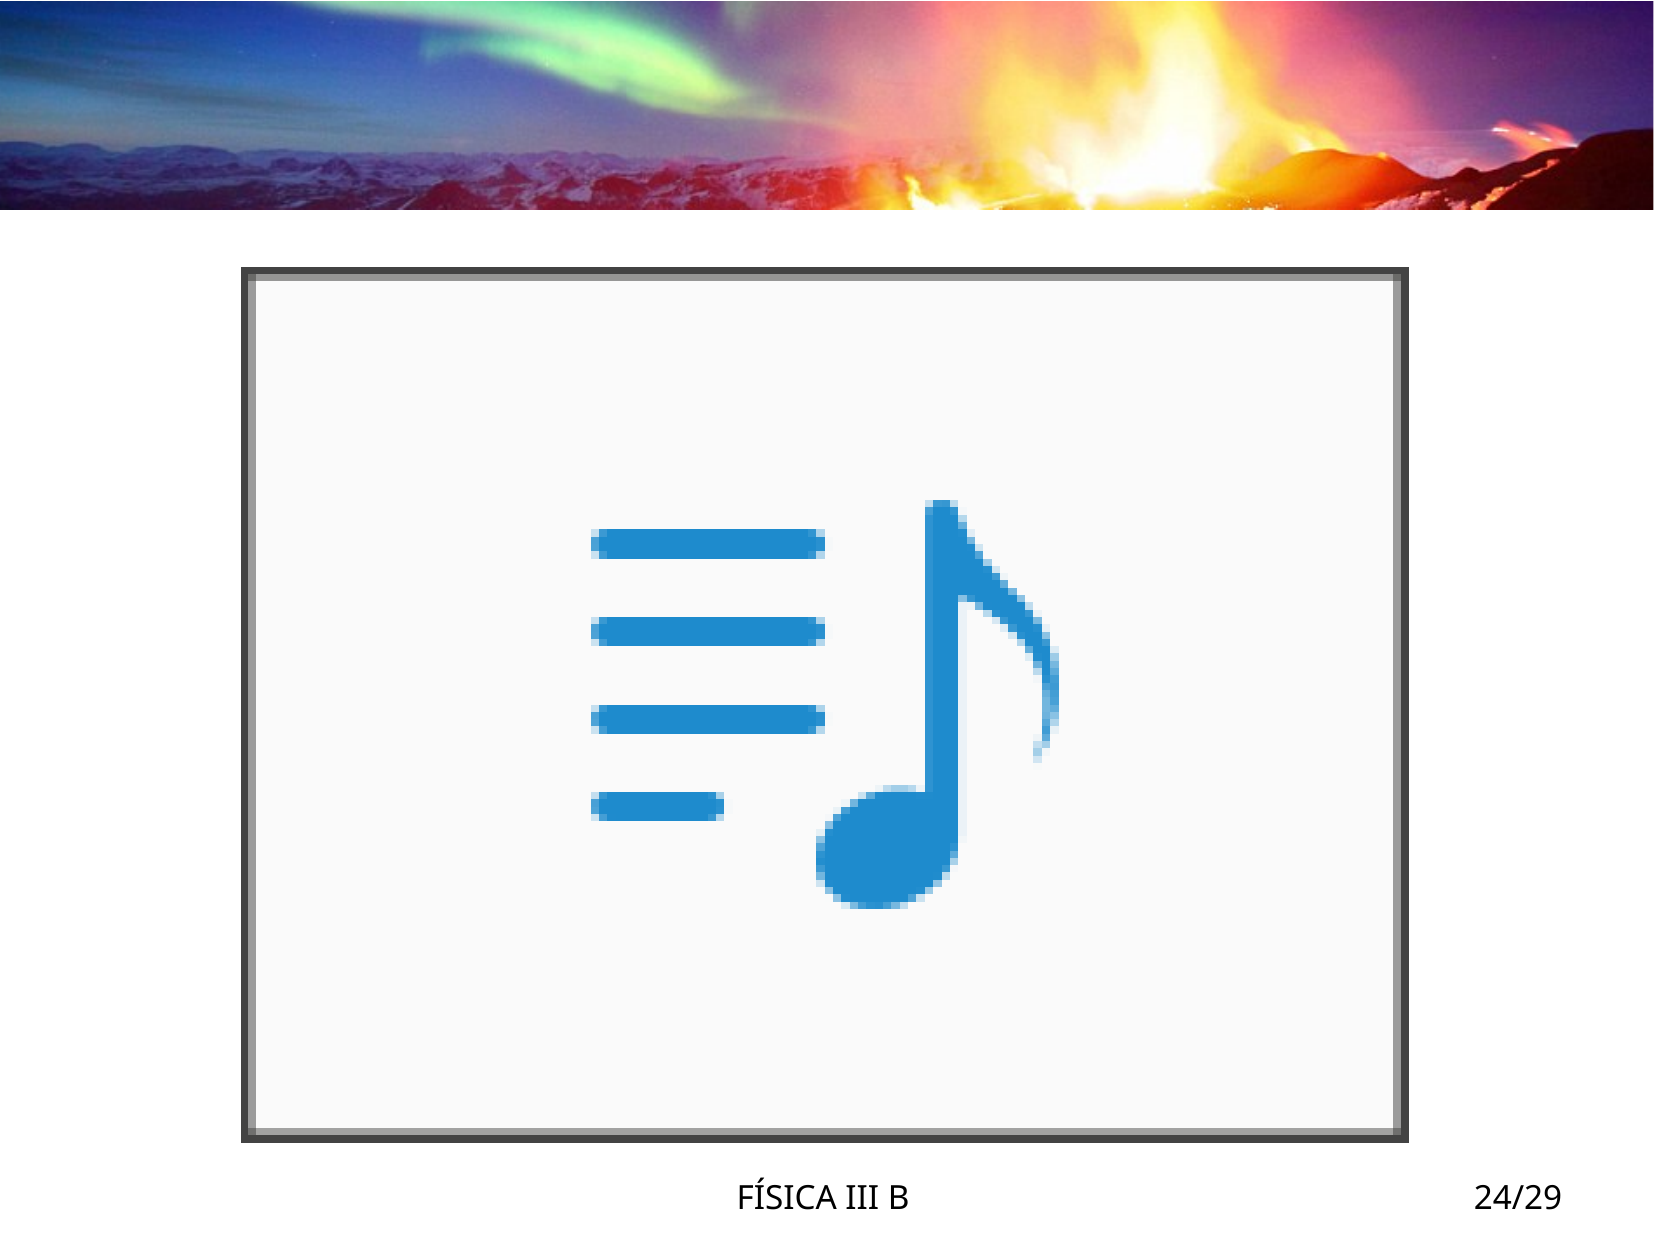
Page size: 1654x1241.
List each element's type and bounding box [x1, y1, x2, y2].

picture [0, 1, 1654, 210]
text_box [240, 266, 1410, 1144]
